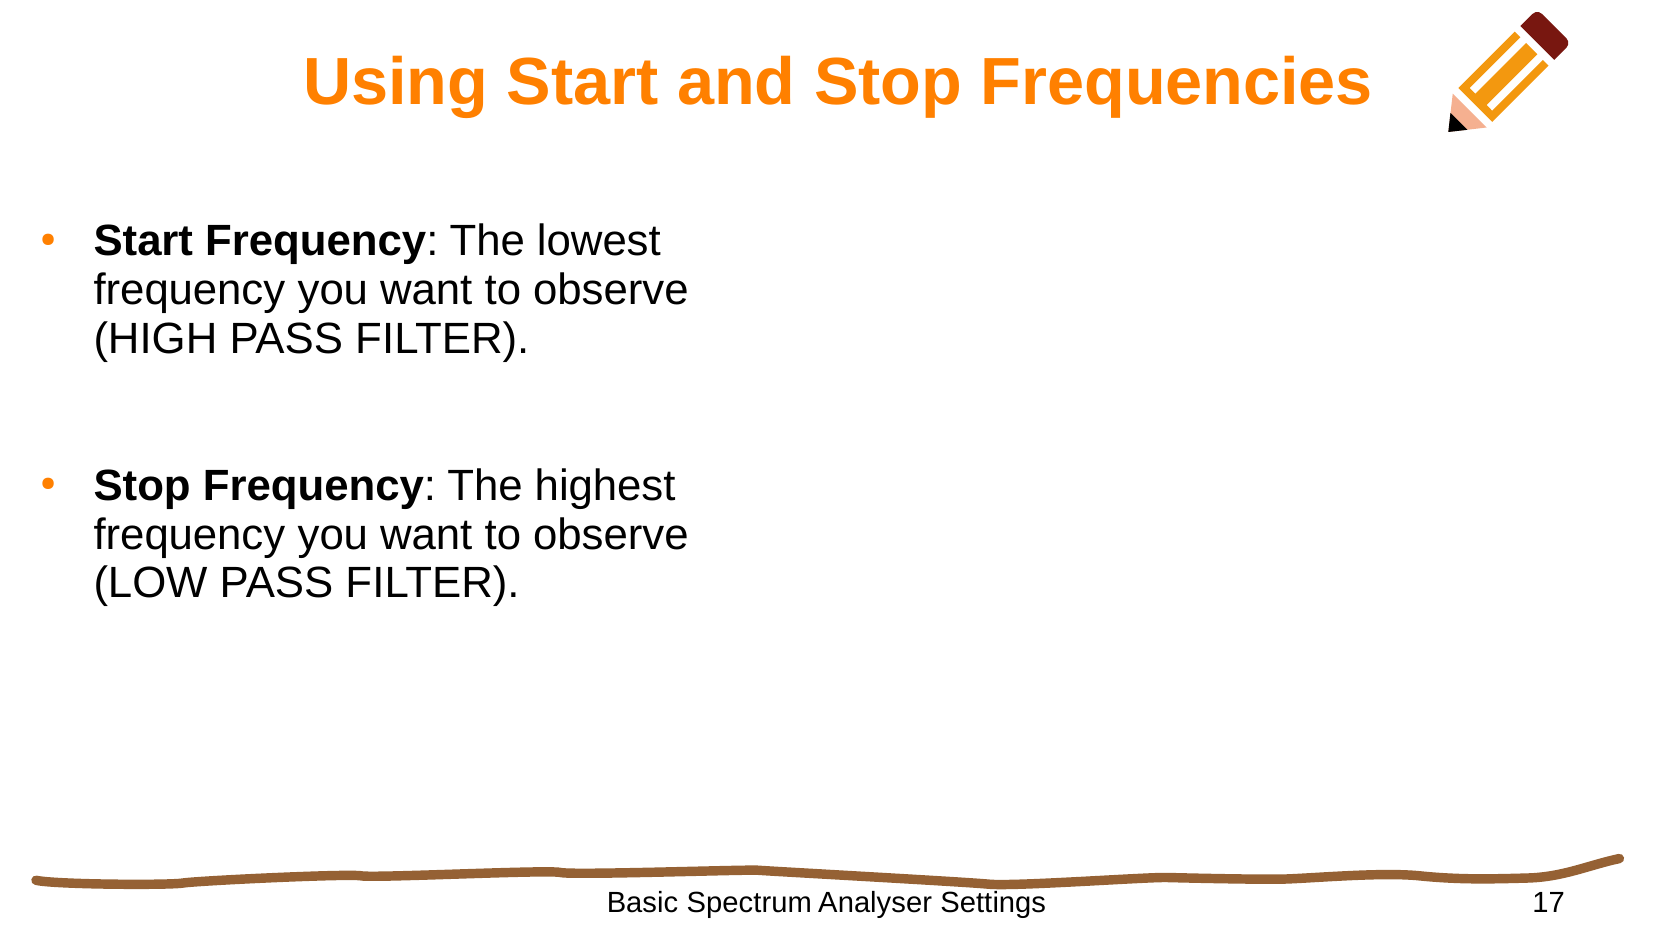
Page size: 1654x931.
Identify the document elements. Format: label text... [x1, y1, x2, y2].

list Start Frequency: The lowest frequency you want to observe (HIGH PASS FILTER). Stop Frequency: The highest frequency you want to observe (LOW PASS FILTER). [22, 216, 697, 659]
title Using Start and Stop Frequencies [88, 29, 1447, 133]
